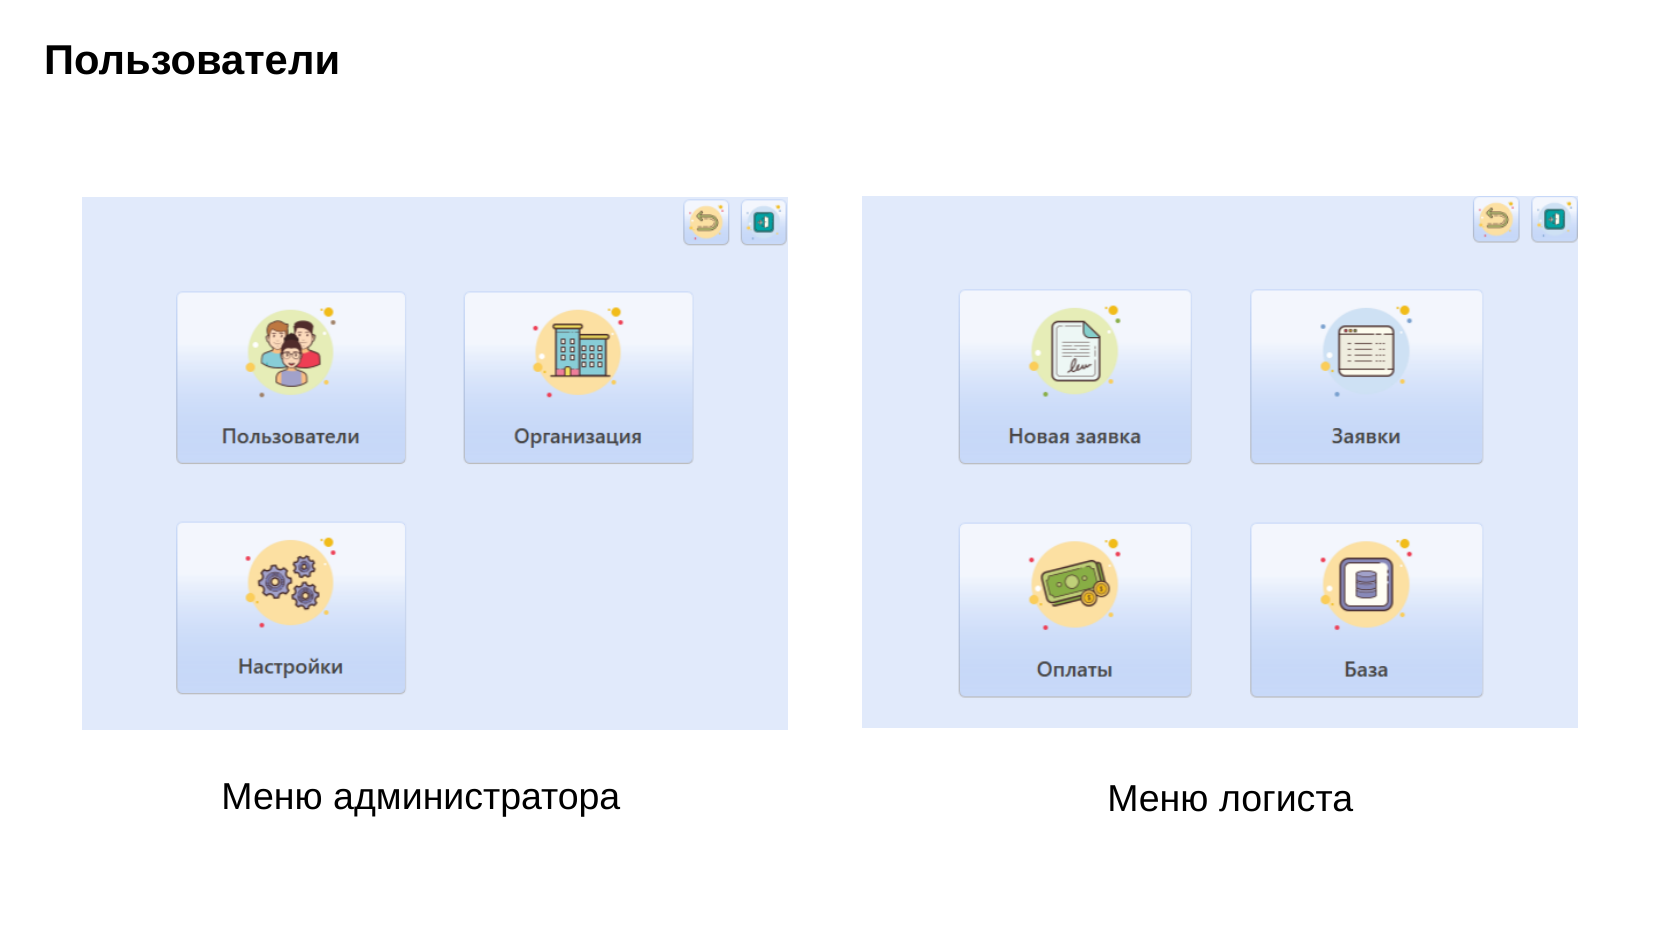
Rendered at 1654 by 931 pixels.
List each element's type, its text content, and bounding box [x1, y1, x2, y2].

text_box Меню логиста [1092, 769, 1369, 827]
text_box Пользователи [29, 29, 356, 91]
text_box Меню администратора [206, 767, 636, 825]
picture [862, 196, 1578, 728]
picture [82, 197, 788, 730]
